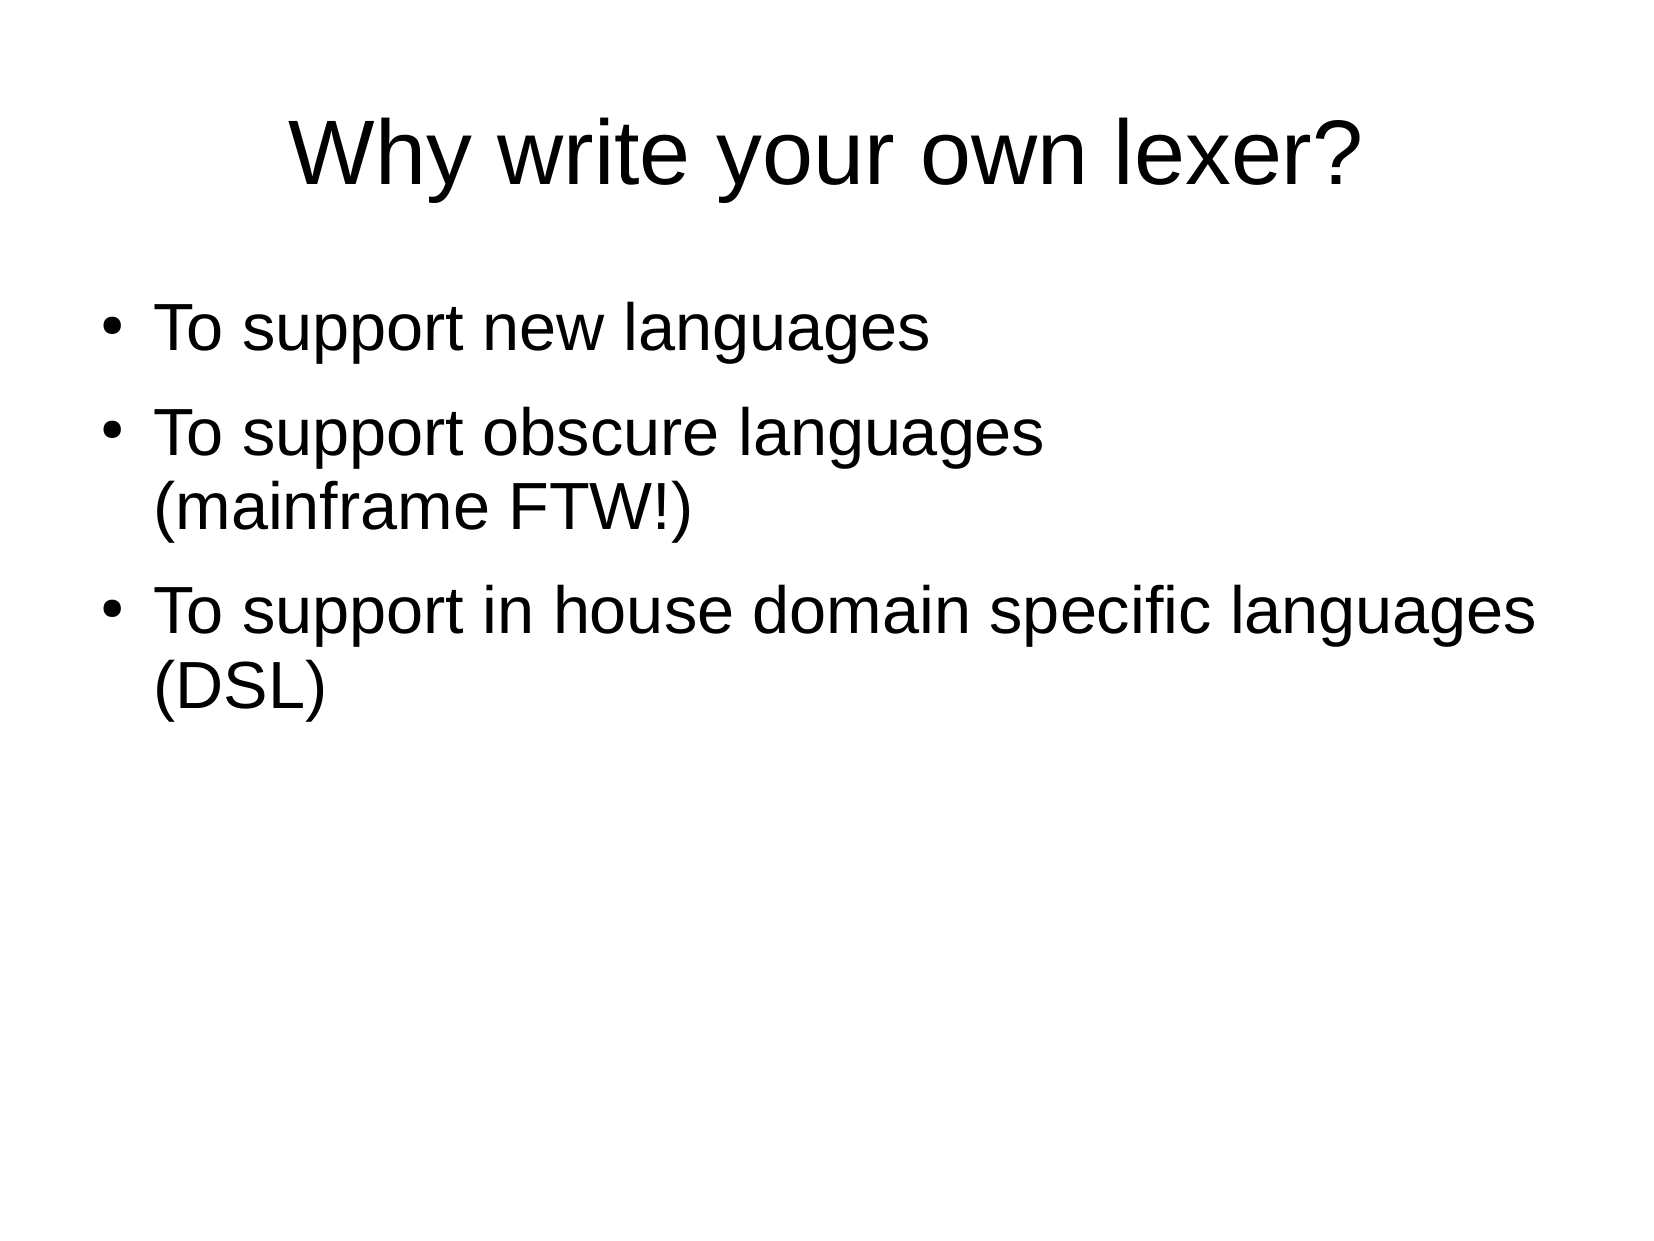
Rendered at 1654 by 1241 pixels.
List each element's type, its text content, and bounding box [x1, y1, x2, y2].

title Why write your own lexer? [82, 49, 1571, 257]
list To support new languages To support obscure languages (mainframe FTW!) To support in house domain specific languages (DSL) [82, 290, 1571, 1010]
